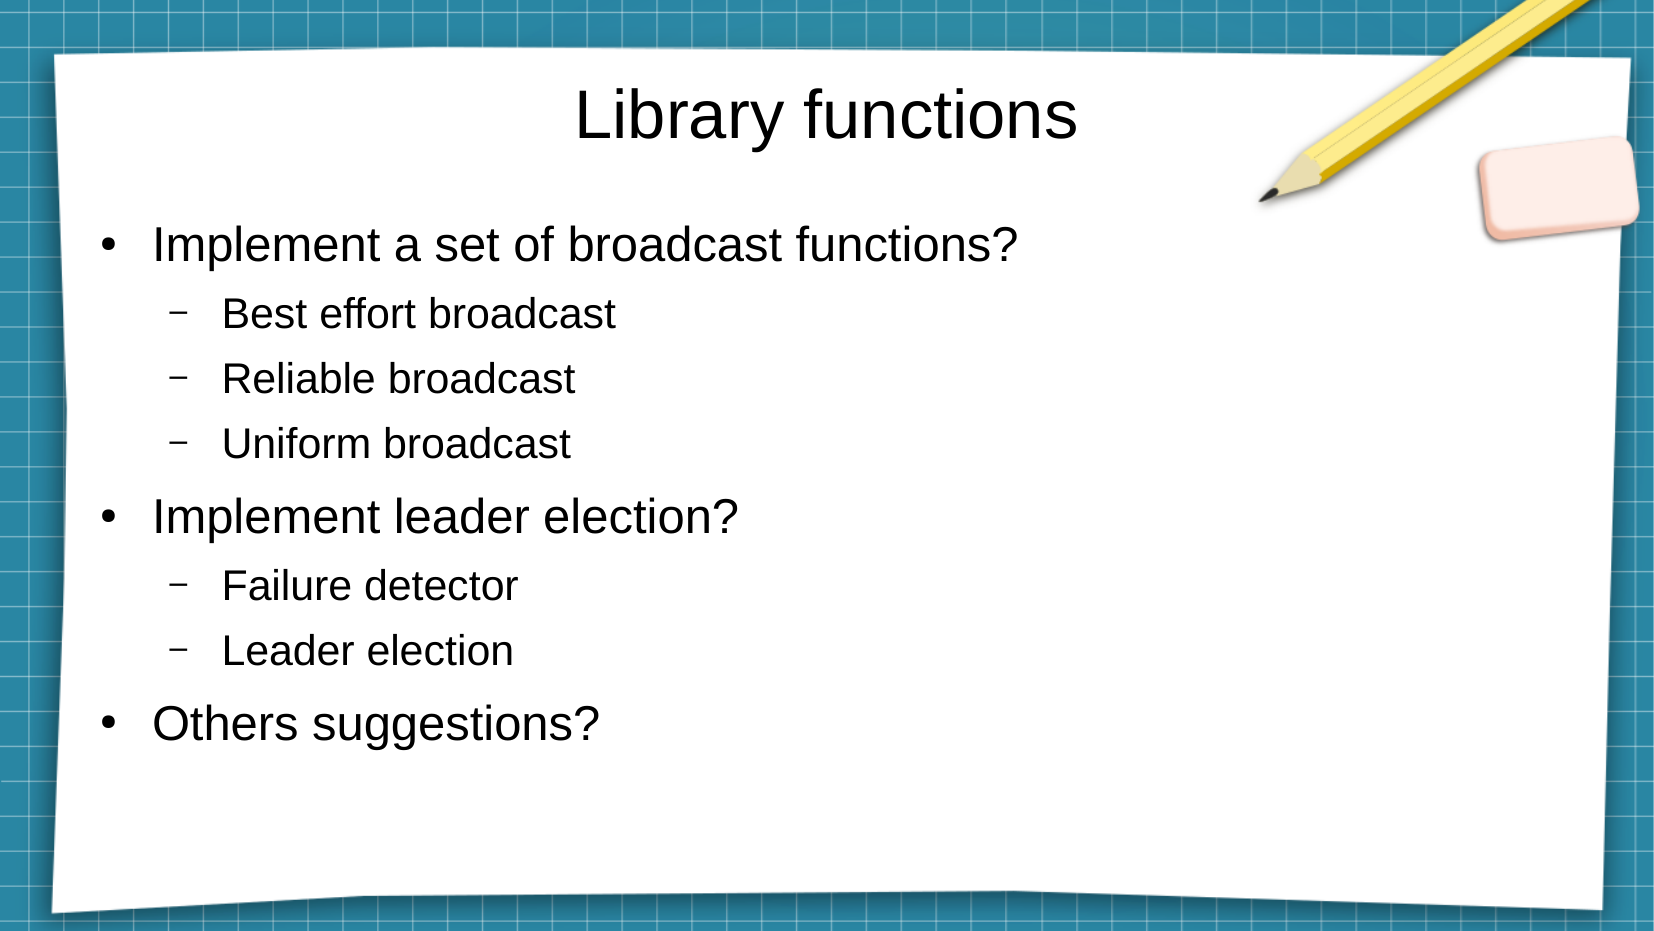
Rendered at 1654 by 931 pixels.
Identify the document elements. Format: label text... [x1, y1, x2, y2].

picture [0, 0, 1654, 931]
title Library functions [82, 37, 1571, 193]
list Implement a set of broadcast functions? Best effort broadcast Reliable broadcast Uniform broadcast Implement leader election? Failure detector Leader election Others suggestions? [82, 217, 1571, 758]
